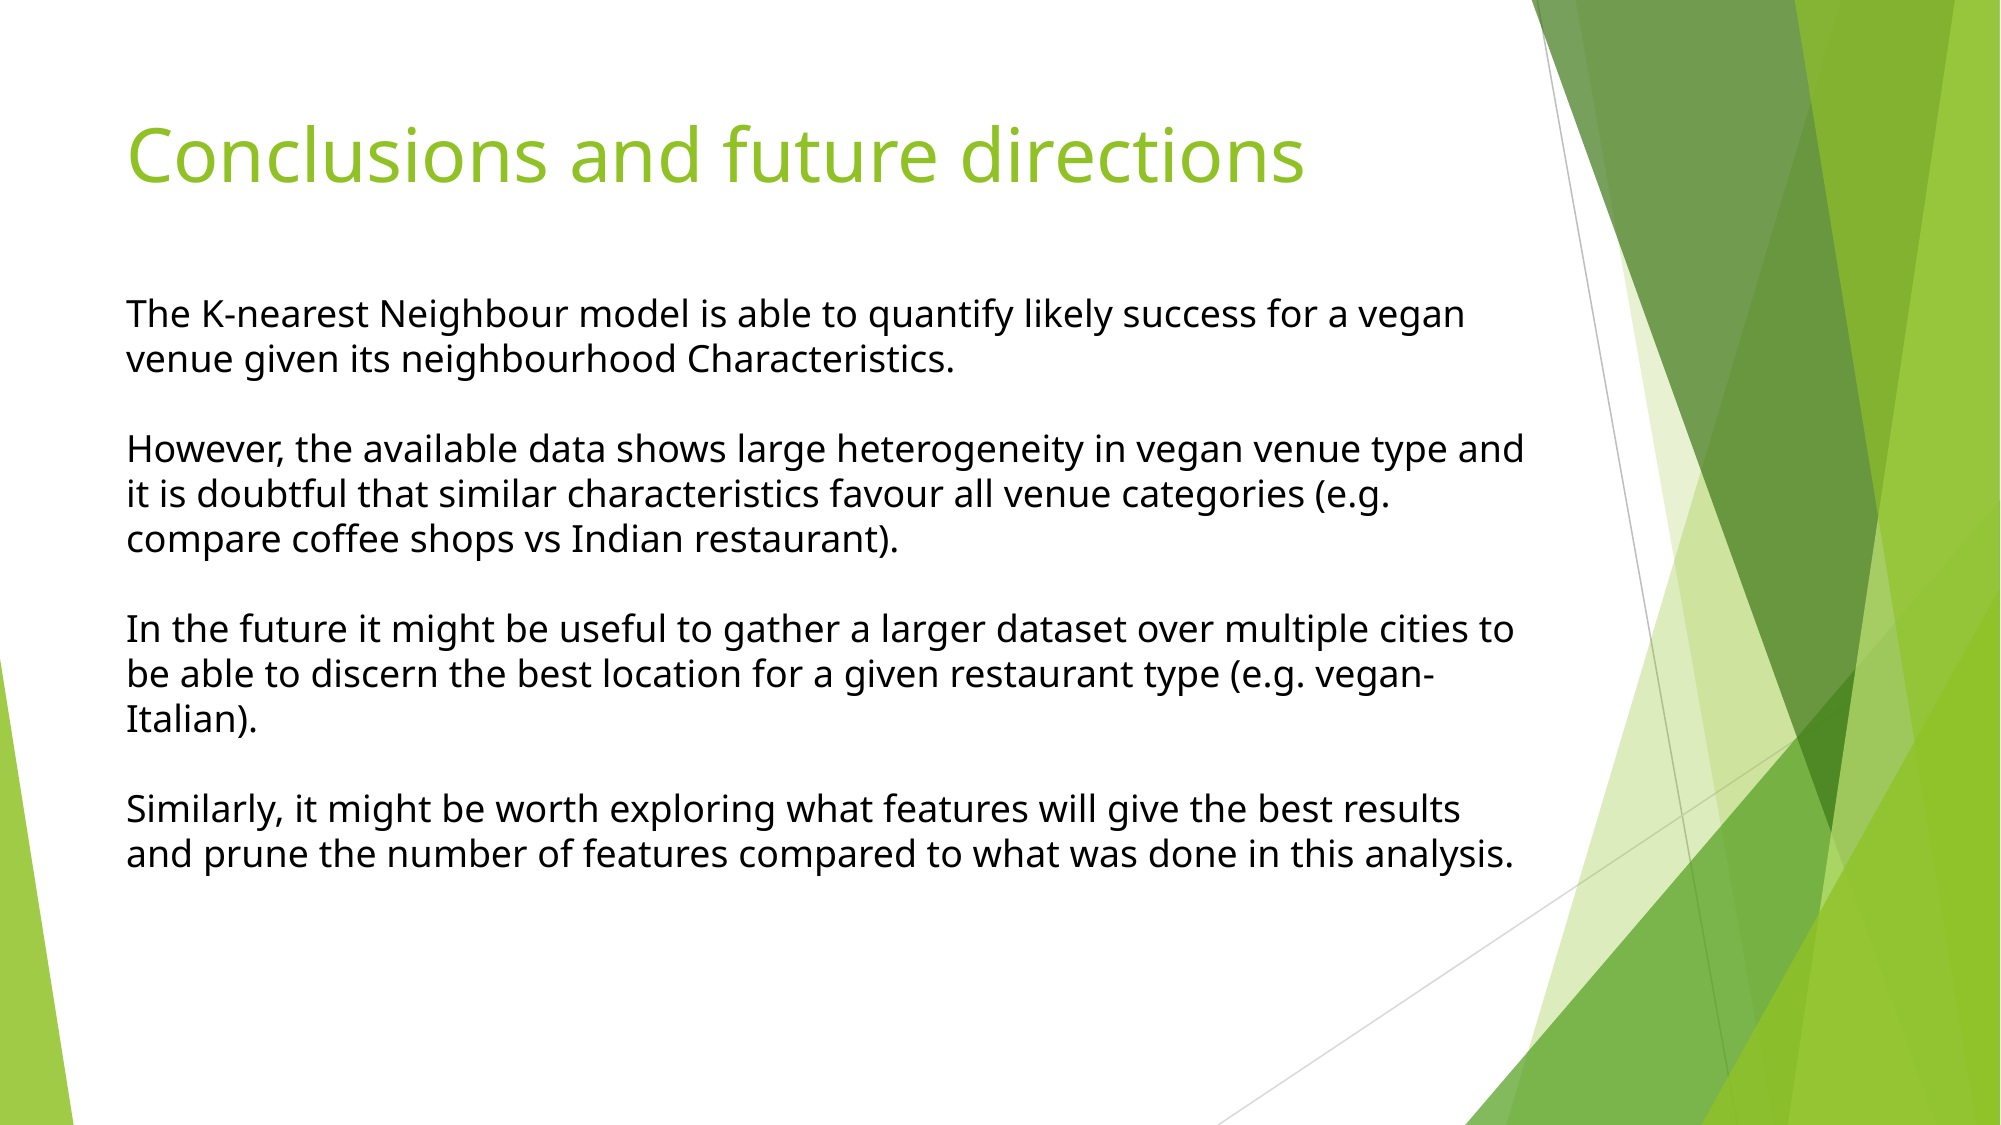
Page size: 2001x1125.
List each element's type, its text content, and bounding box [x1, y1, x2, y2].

title Conclusions and future directions [111, 99, 1558, 317]
text_box The K-nearest Neighbour model is able to quantify likely success for a vegan venue given its neighbourhood Characteristics. However, the available data shows large heterogeneity in vegan venue type and it is doubtful that similar characteristics favour all venue categories (e.g. compare coffee shops vs Indian restaurant). In the future it might be useful to gather a larger dataset over multiple cities to be able to discern the best location for a given restaurant type (e.g. vegan-Italian). Similarly, it might be worth exploring what features will give the best results and prune the number of features compared to what was done in this analysis. [111, 282, 1548, 843]
